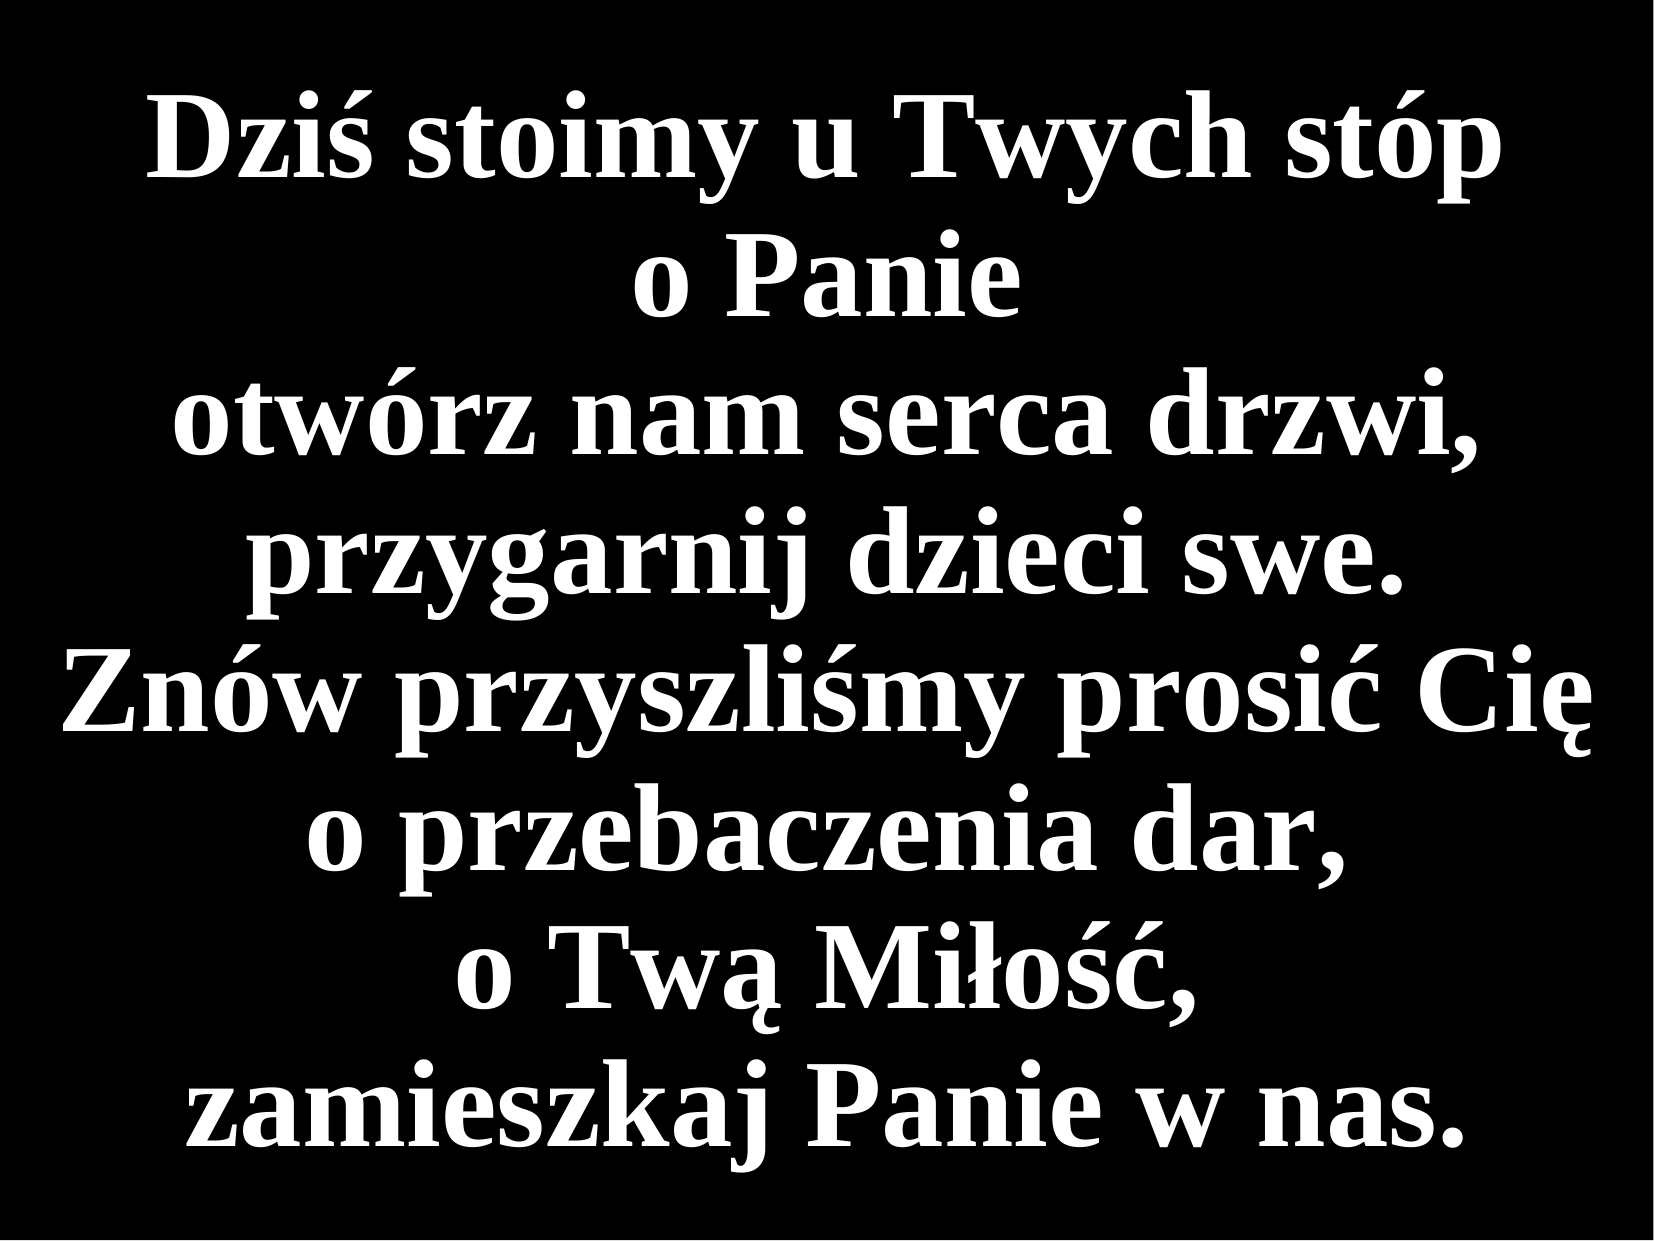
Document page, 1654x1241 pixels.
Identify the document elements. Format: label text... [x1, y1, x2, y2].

title Dziś stoimy u Twych stóp o Panie otwórz nam serca drzwi, przygarnij dzieci swe. Znów przyszliśmy prosić Cię o przebaczenia dar, o Twą Miłość, zamieszkaj Panie w nas. [0, 0, 1654, 1241]
